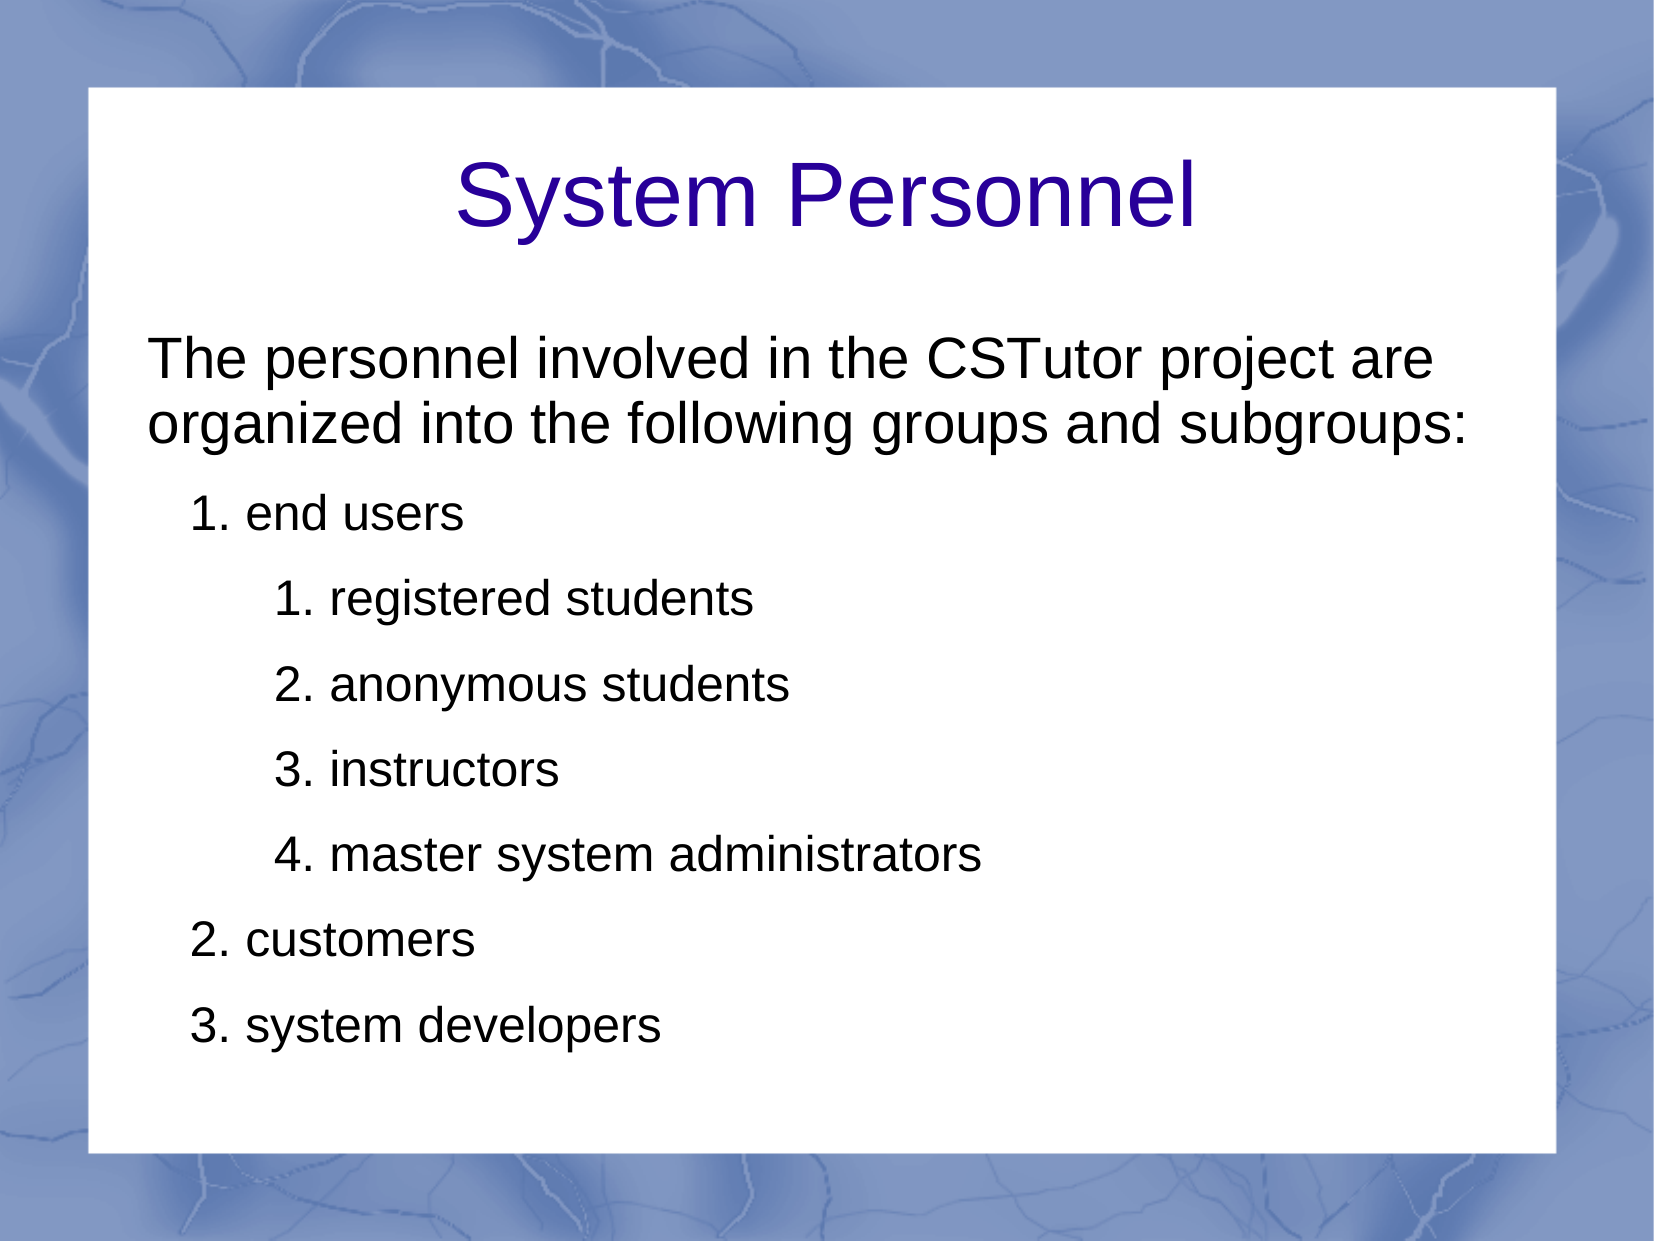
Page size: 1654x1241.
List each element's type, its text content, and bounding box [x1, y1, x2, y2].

picture [0, 0, 1654, 1241]
list The personnel involved in the CSTutor project are organized into the following groups and subgroups: 1. end users 1. registered students 2. anonymous students 3. instructors 4. master system administrators 2. customers 3. system developers [147, 325, 1506, 1130]
title System Personnel [118, 98, 1536, 291]
